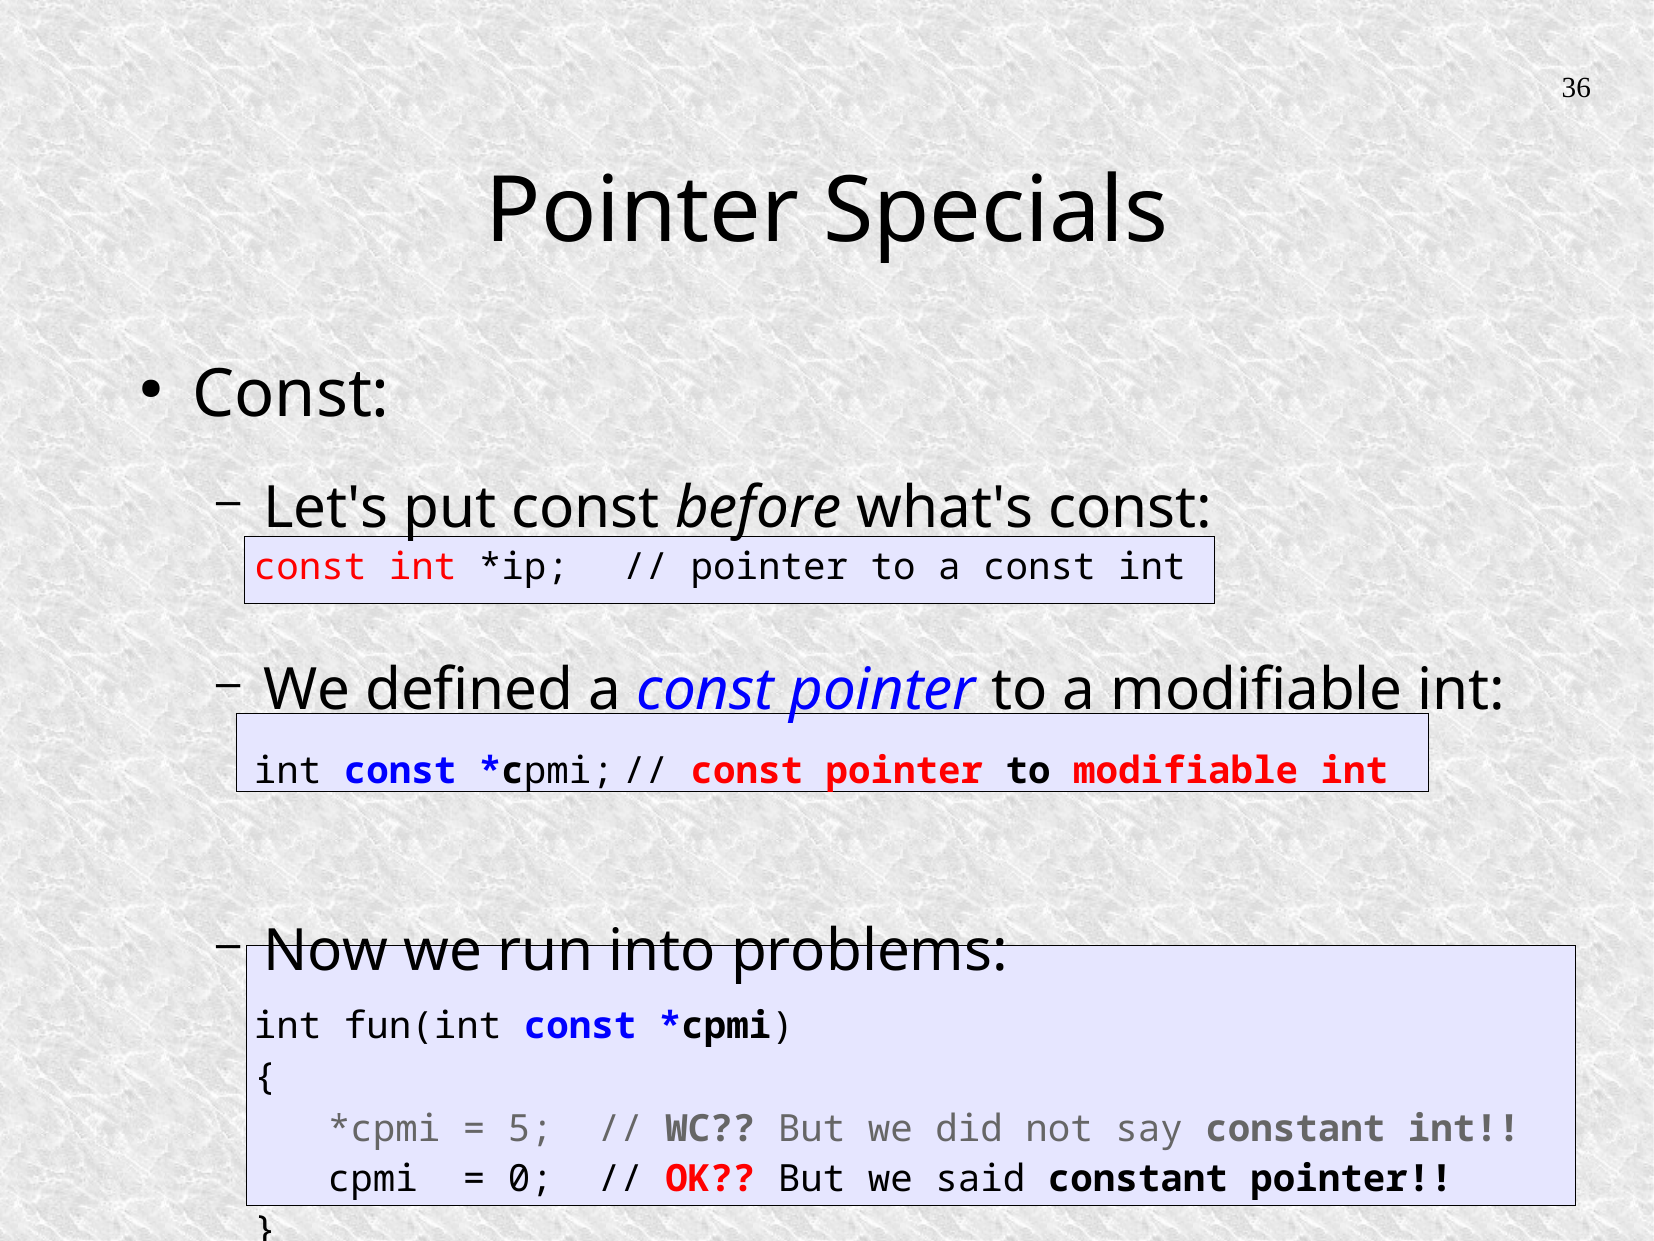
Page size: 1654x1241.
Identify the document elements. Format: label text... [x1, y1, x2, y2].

picture [0, 0, 1654, 1241]
title Pointer Specials [121, 102, 1534, 311]
list Const: Let's put const before what's const: We defined a const pointer to a modifiable int: Now we run into problems: [121, 344, 1654, 1128]
text_box const int *ip; // pointer to a const int int const *cpmi; // const pointer to modifiable int int fun(int const *cpmi) { *cpmi = 5; // WC?? But we did not say constant int!! cpmi = 0; // OK?? But we said constant pointer!! } [254, 539, 1605, 1194]
text_box [246, 1128, 1576, 1206]
